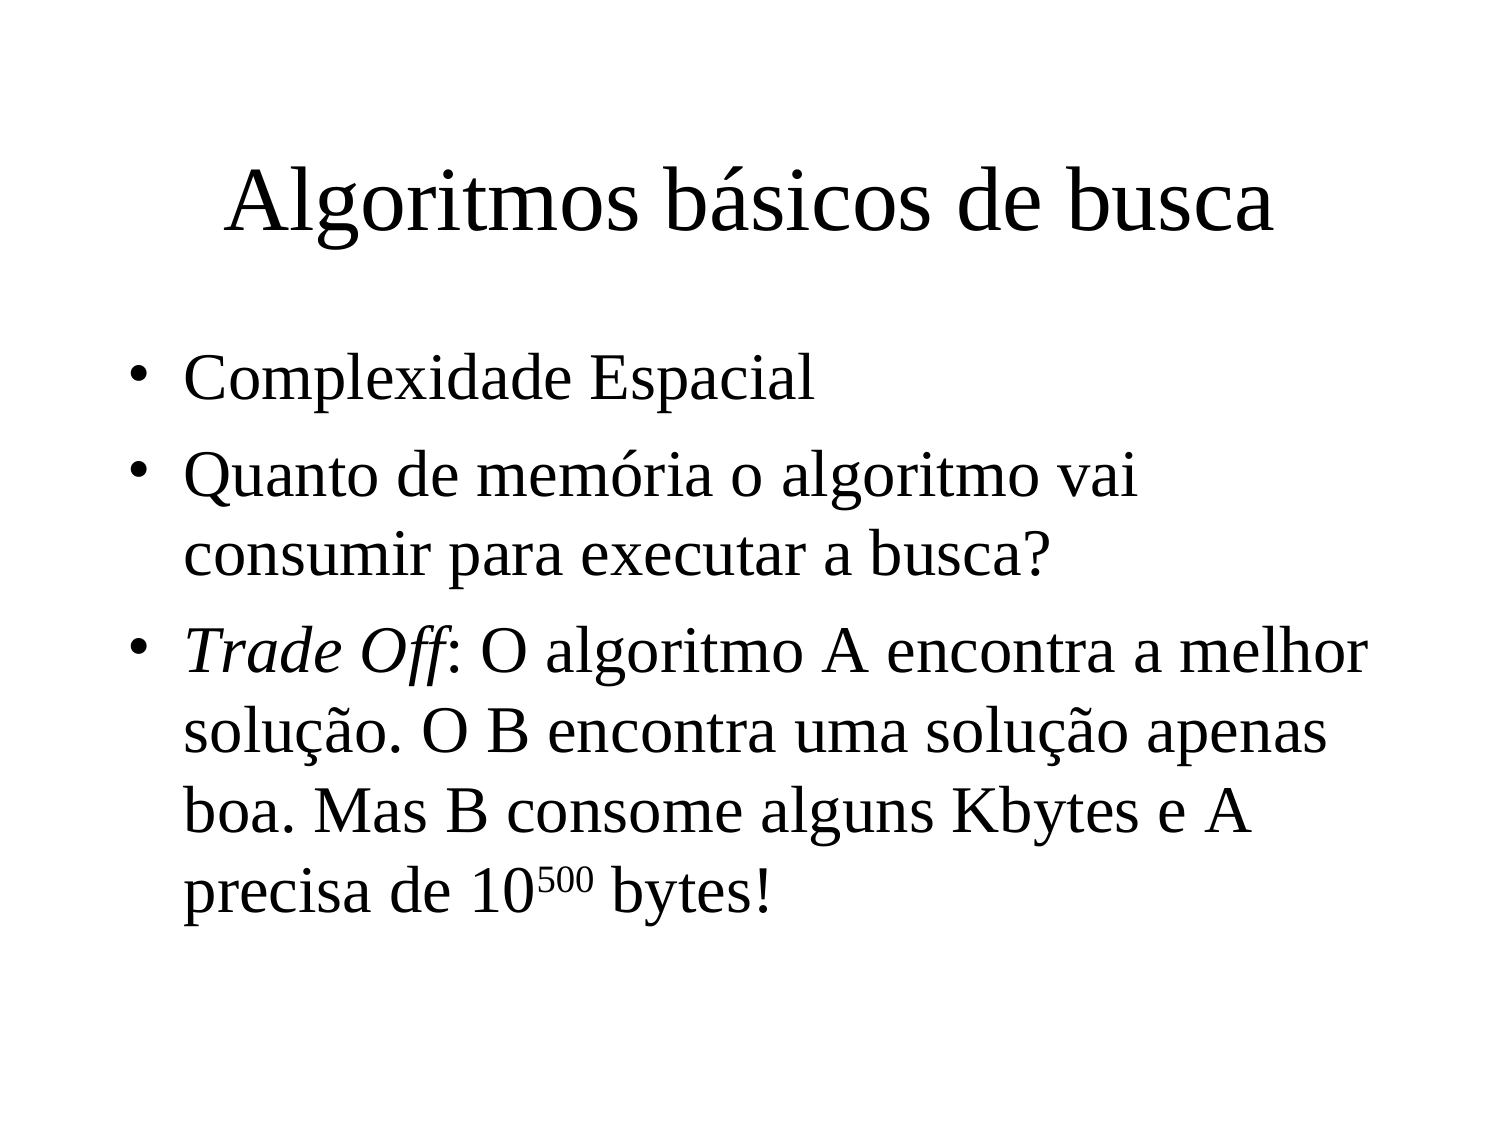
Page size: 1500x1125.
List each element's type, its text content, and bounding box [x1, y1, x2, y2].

title Algoritmos básicos de busca [112, 99, 1388, 288]
list Complexidade Espacial Quanto de memória o algoritmo vai consumir para executar a busca? Trade Off: O algoritmo A encontra a melhor solução. O B encontra uma solução apenas boa. Mas B consome alguns Kbytes e A precisa de 10500 bytes! [112, 324, 1388, 1001]
